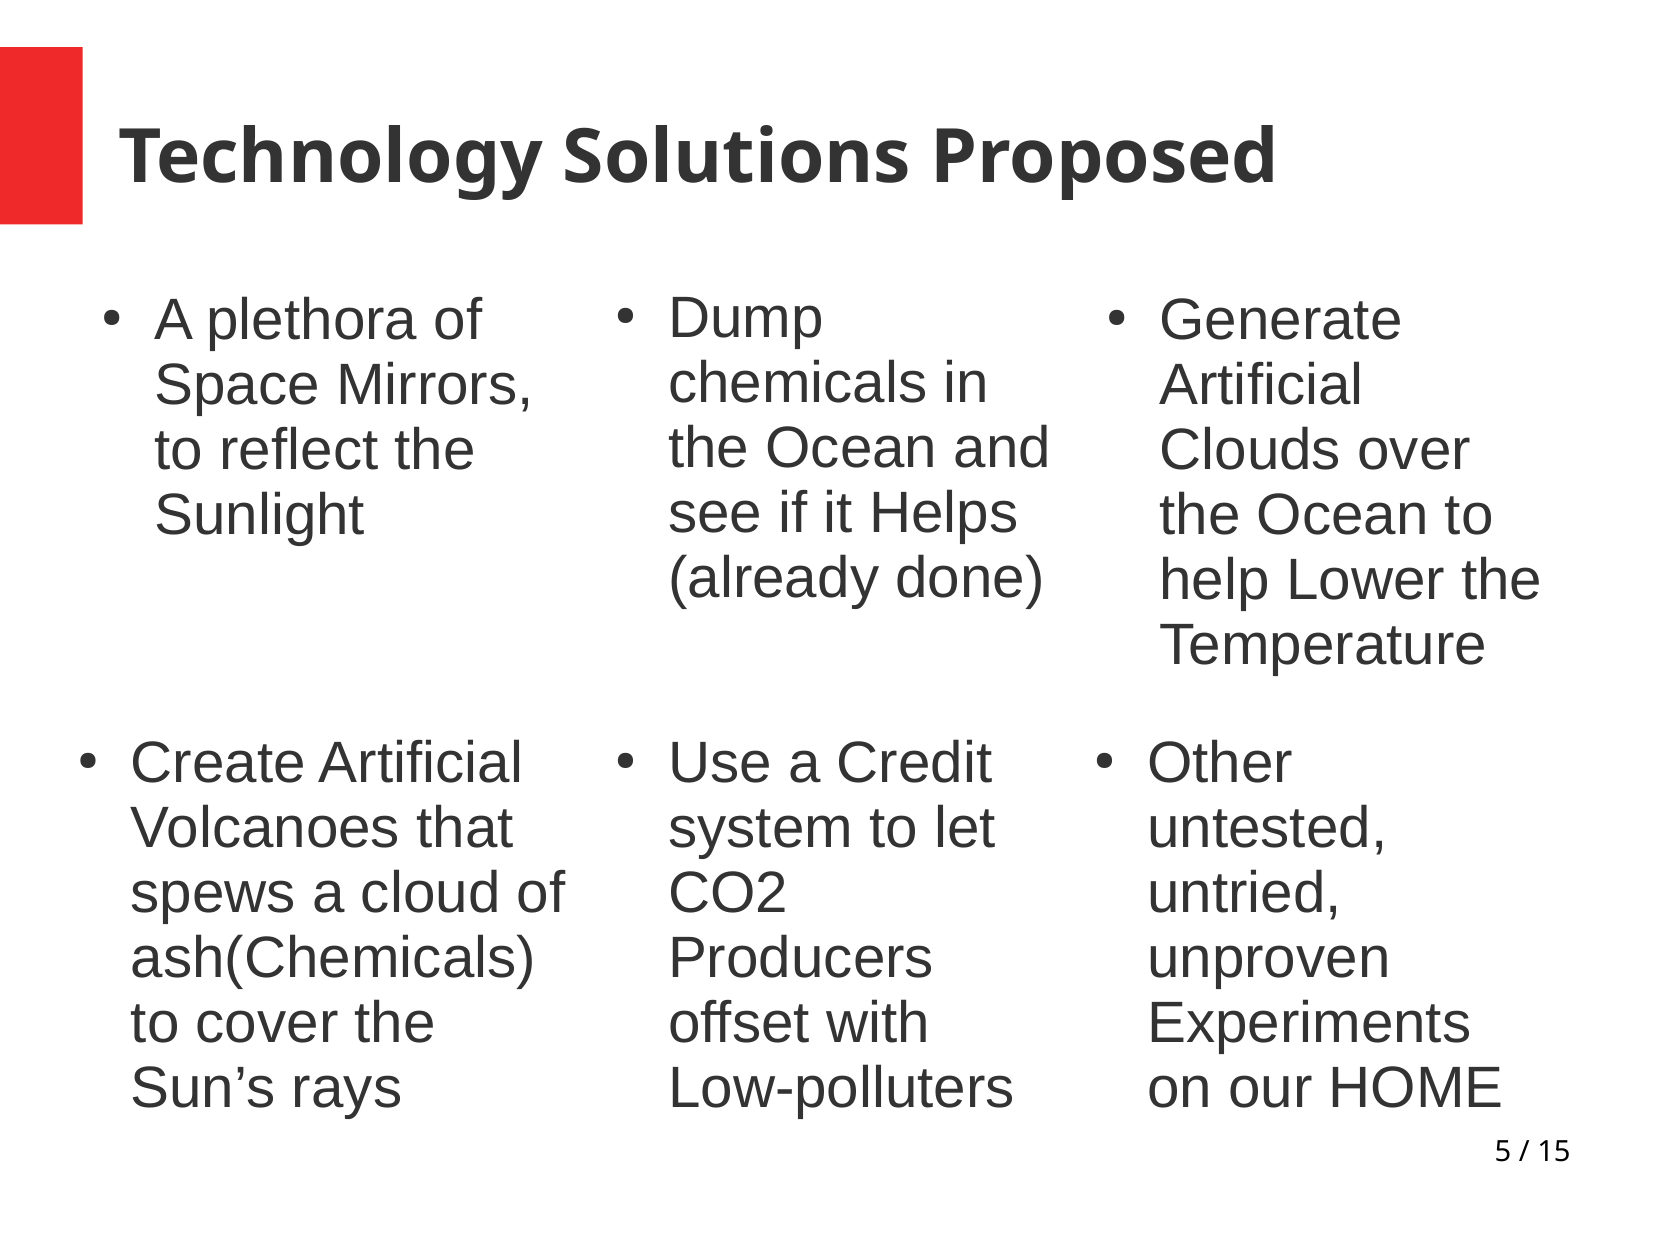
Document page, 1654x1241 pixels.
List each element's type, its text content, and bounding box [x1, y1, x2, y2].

list A plethora of Space Mirrors, to reflect the Sunlight [83, 286, 541, 631]
list Generate Artificial Clouds over the Ocean to help Lower the Temperature [1088, 286, 1546, 631]
list Use a Credit system to let CO2 Producers offset with Low-polluters [598, 730, 1054, 1074]
list Create Artificial Volcanoes that spews a cloud of ash(Chemicals) to cover the Sun’s rays [60, 730, 598, 1074]
list Other untested, untried, unproven Experiments on our HOME [1076, 730, 1533, 1074]
title Technology Solutions Proposed [118, 49, 1571, 257]
list Dump chemicals in the Ocean and see if it Helps (already done) [597, 285, 1054, 629]
